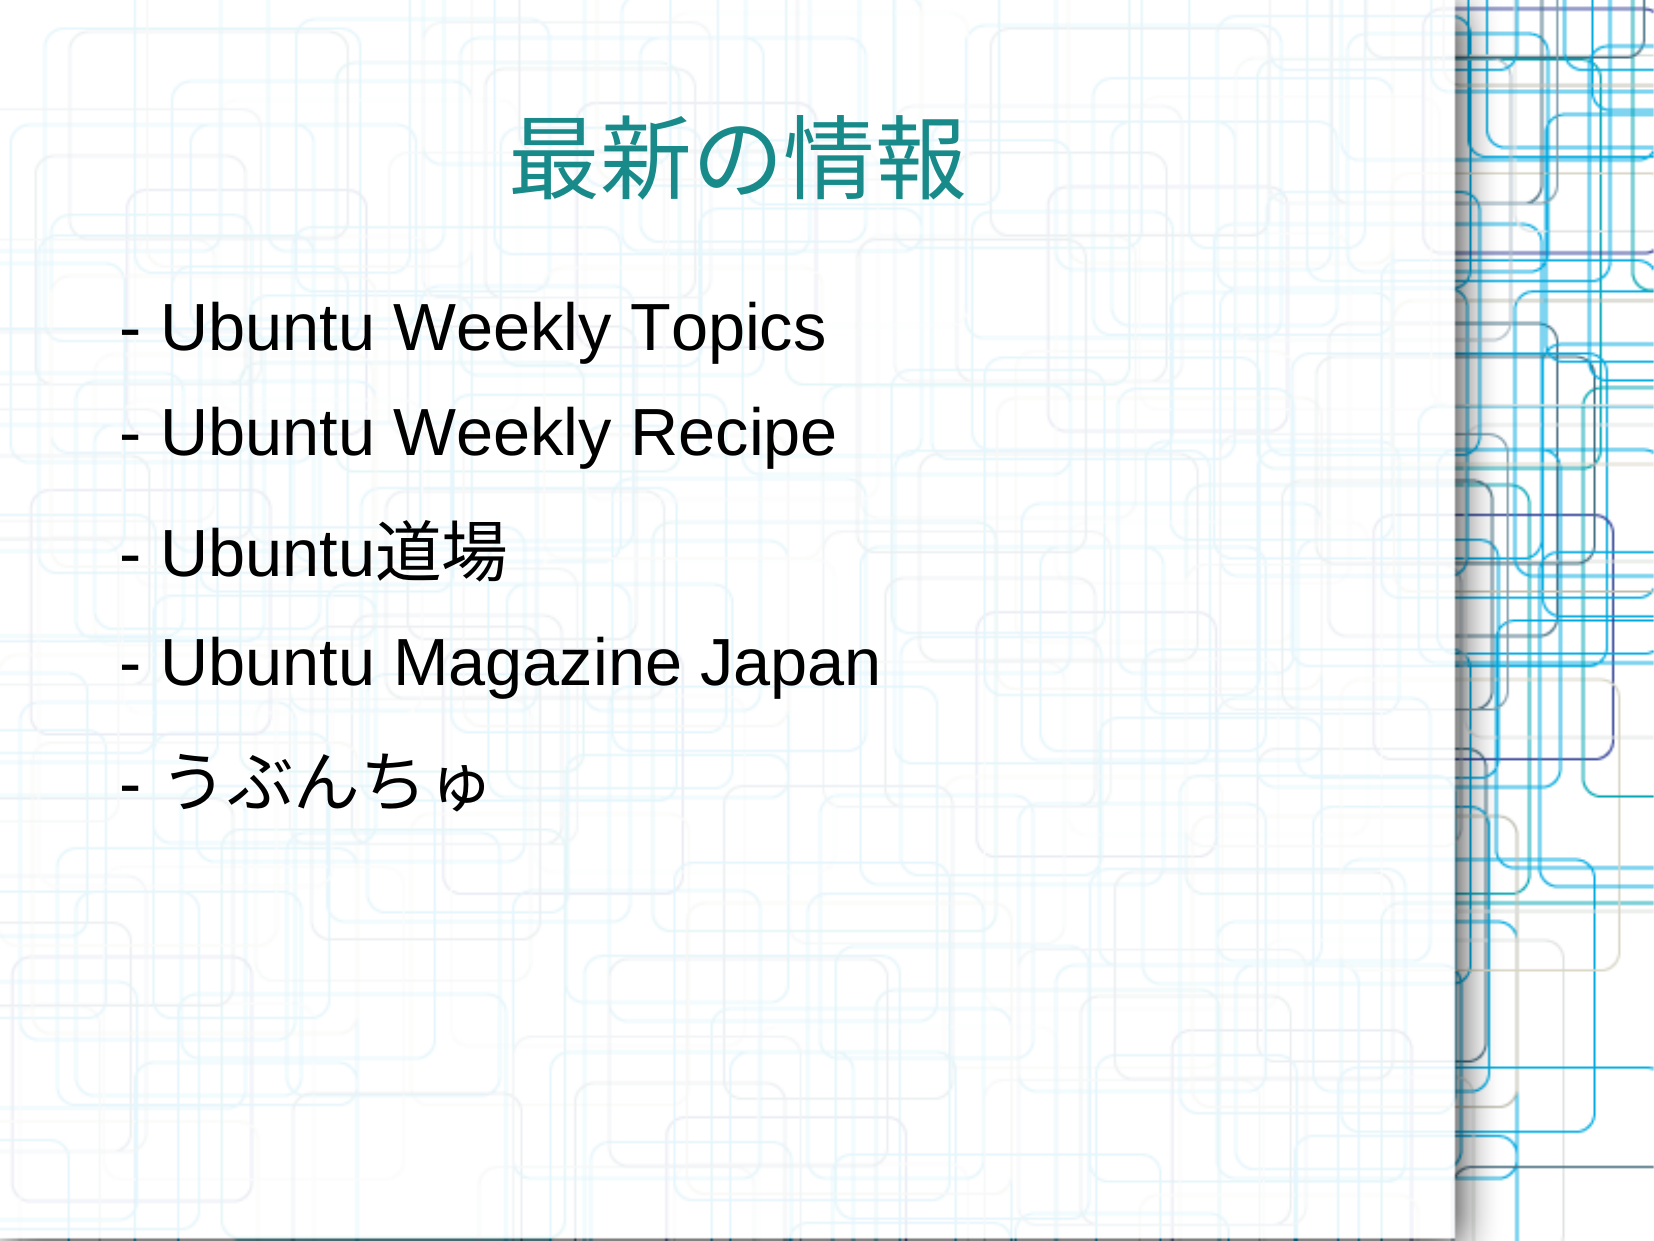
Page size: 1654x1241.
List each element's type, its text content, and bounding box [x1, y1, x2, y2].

list - Ubuntu Weekly Topics - Ubuntu Weekly Recipe - Ubuntu道場 - Ubuntu Magazine Japan - うぶんちゅ [82, 290, 1418, 1010]
picture [0, 0, 1654, 1241]
title 最新の情報 [59, 49, 1418, 257]
